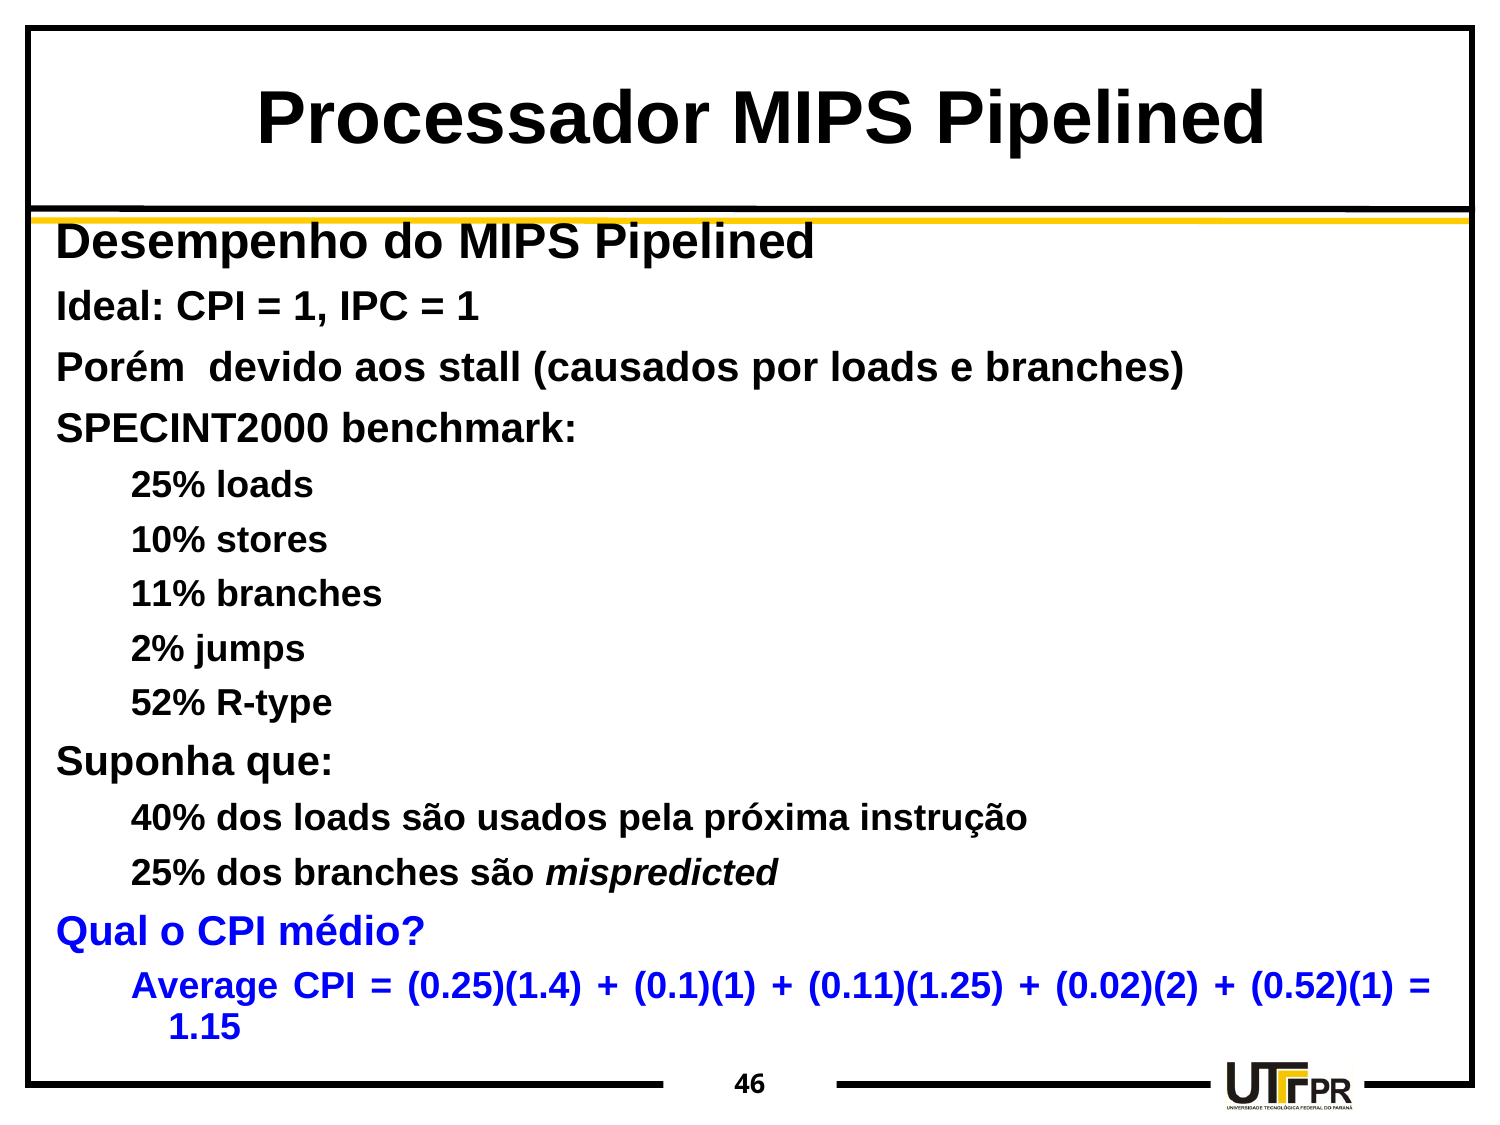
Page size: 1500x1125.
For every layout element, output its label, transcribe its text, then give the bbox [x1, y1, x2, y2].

title Processador MIPS Pipelined [38, 36, 1459, 199]
list Desempenho do MIPS Pipelined Ideal: CPI = 1, IPC = 1 Porém devido aos stall (causados por loads e branches) SPECINT2000 benchmark: 25% loads 10% stores 11% branches 2% jumps 52% R-type Suponha que: 40% dos loads são usados pela próxima instrução 25% dos branches são mispredicted Qual o CPI médio? Average CPI = (0.25)(1.4) + (0.1)(1) + (0.11)(1.25) + (0.02)(2) + (0.52)(1) = 1.15 [41, 207, 1447, 1118]
